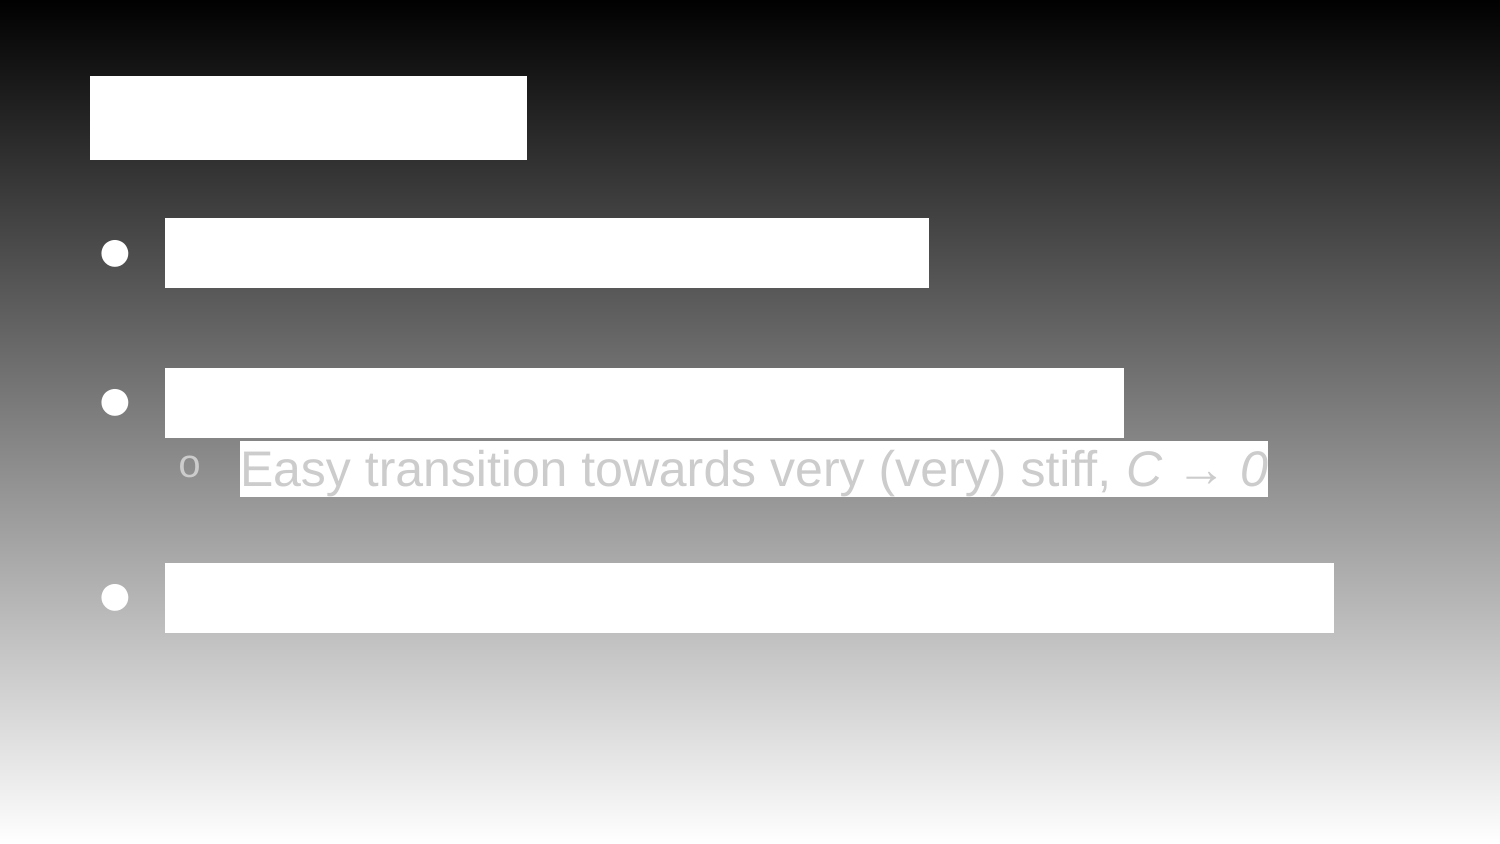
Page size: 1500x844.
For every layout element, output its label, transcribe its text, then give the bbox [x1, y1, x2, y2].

list Constraint = stiff ForceField Handle ForceFields as compliance Easy transition towards very (very) stiff, C → 0 Numerical solves on KKT or Schur system [75, 196, 1425, 808]
title In a nutshell [75, 33, 1425, 175]
